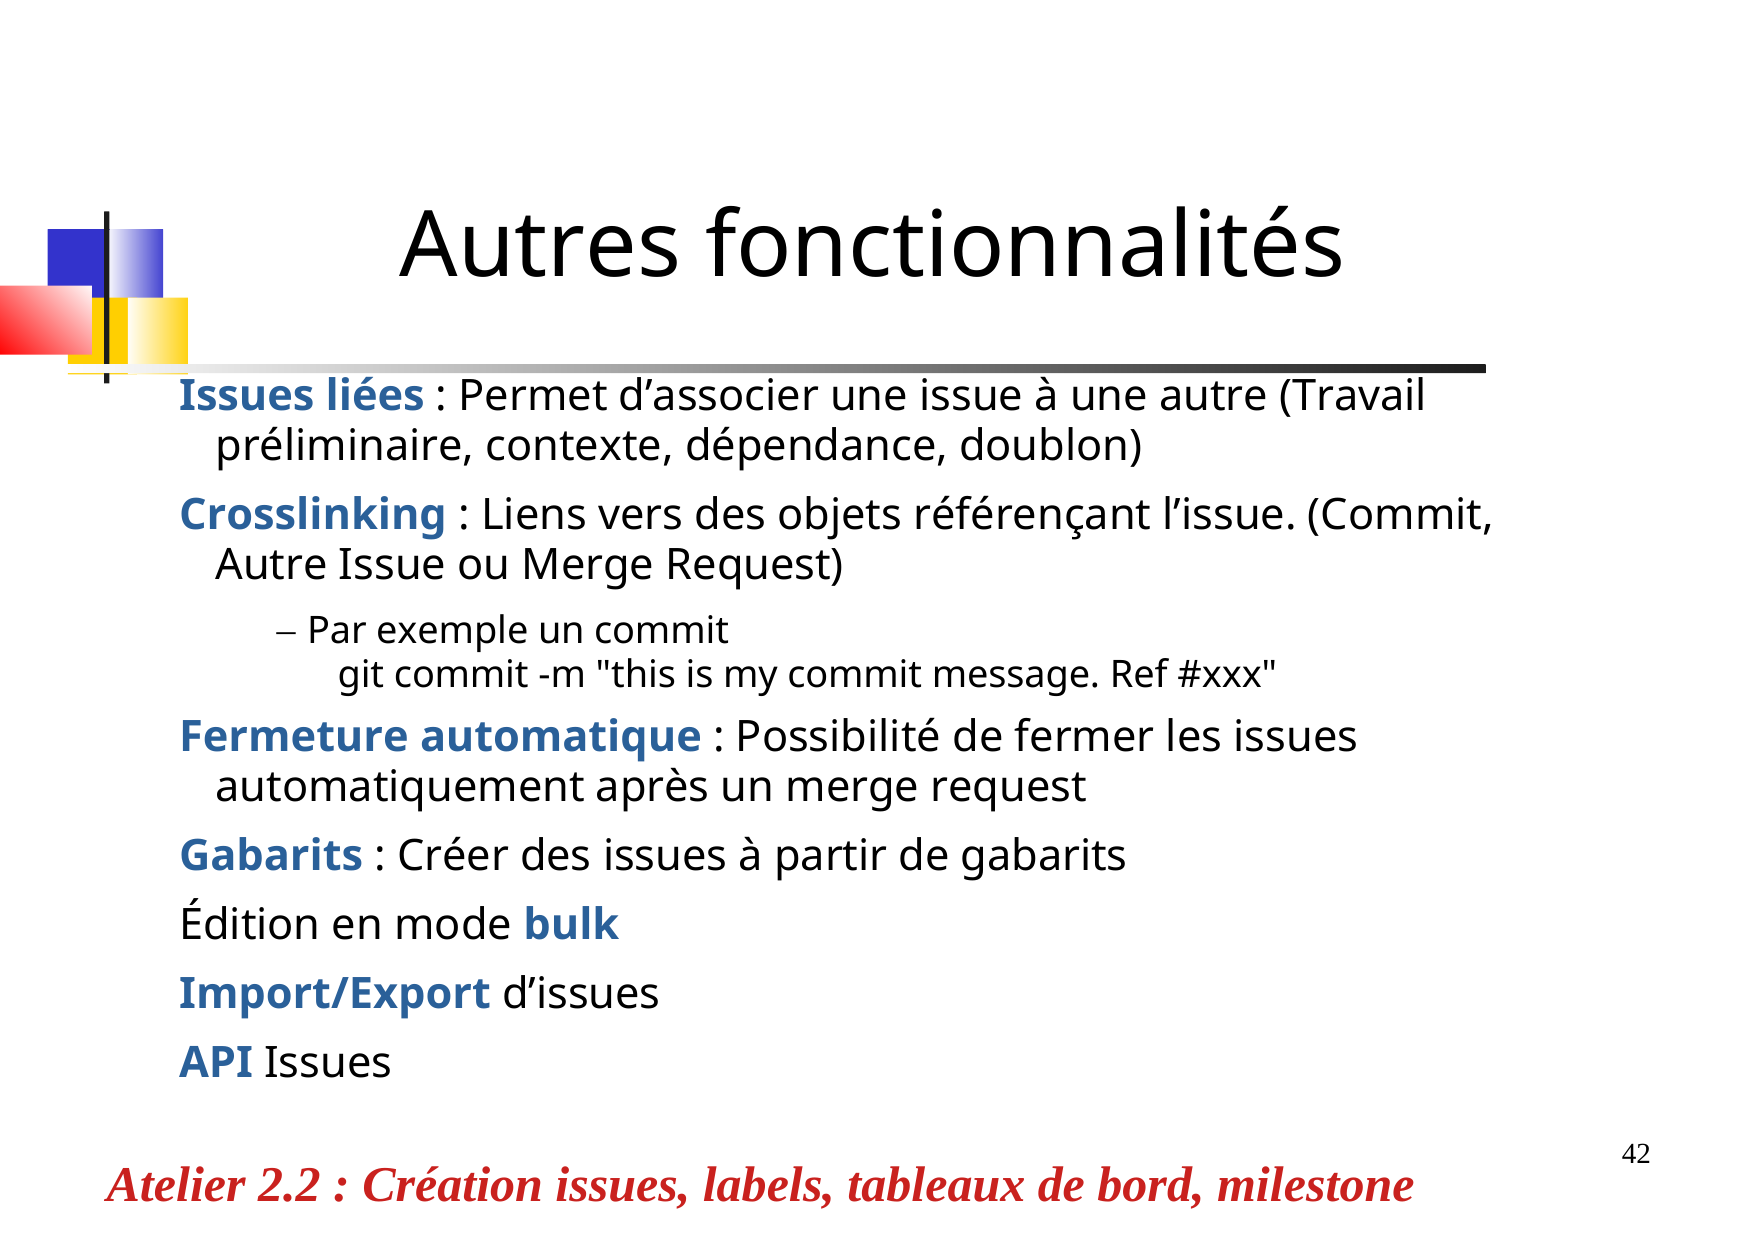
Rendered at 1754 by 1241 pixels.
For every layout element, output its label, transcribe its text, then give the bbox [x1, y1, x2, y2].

text_box Atelier 2.2 : Création issues, labels, tableaux de bord, milestone [91, 1148, 1429, 1221]
list Issues liées : Permet d’associer une issue à une autre (Travail préliminaire, contexte, dépendance, doublon) Crosslinking : Liens vers des objets référençant l’issue. (Commit, Autre Issue ou Merge Request) Par exemple un commit git commit -m "this is my commit message. Ref #xxx" Fermeture automatique : Possibilité de fermer les issues automatiquement après un merge request Gabarits : Créer des issues à partir de gabarits Édition en mode bulk Import/Export d’issues API Issues [179, 371, 1567, 1091]
title Autres fonctionnalités [179, 139, 1567, 351]
